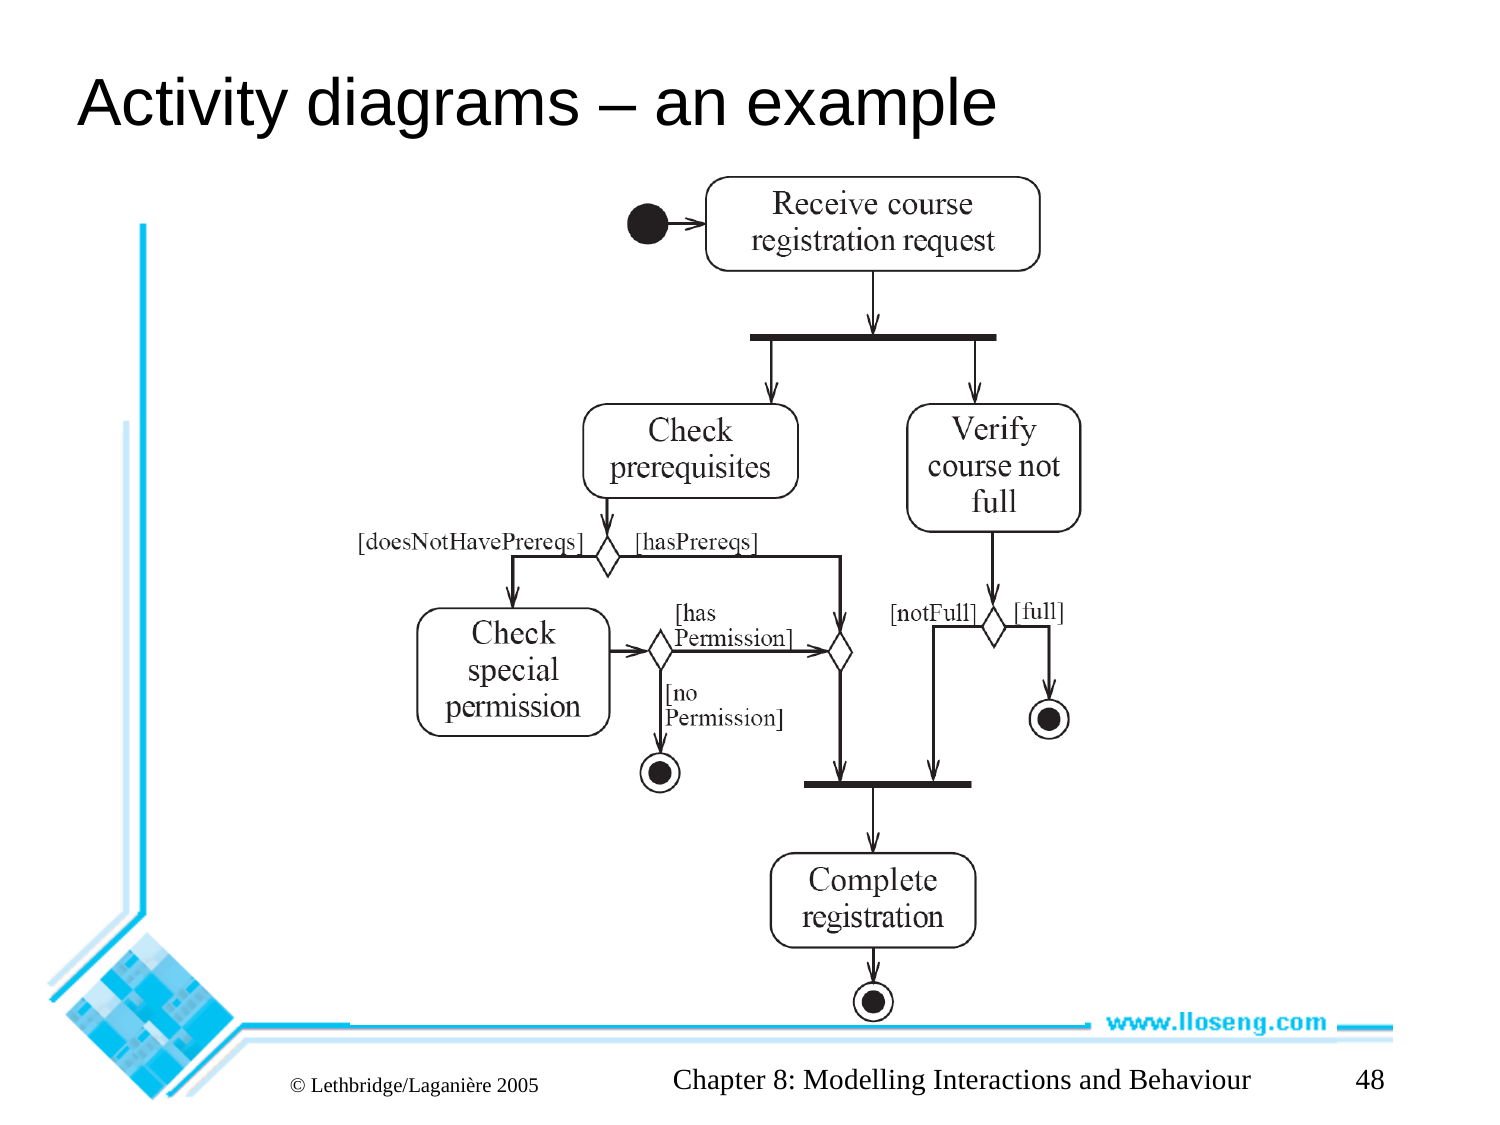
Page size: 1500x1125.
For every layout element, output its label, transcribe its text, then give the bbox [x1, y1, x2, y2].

title Activity diagrams – an example [62, 24, 1413, 175]
text_box © Lethbridge/Laganière 2005 [275, 1062, 601, 1125]
text_box Chapter 8: Modelling Interactions and Behaviour [624, 1050, 1300, 1125]
text_box <number> [1325, 1050, 1401, 1125]
picture [35, 174, 1393, 1102]
